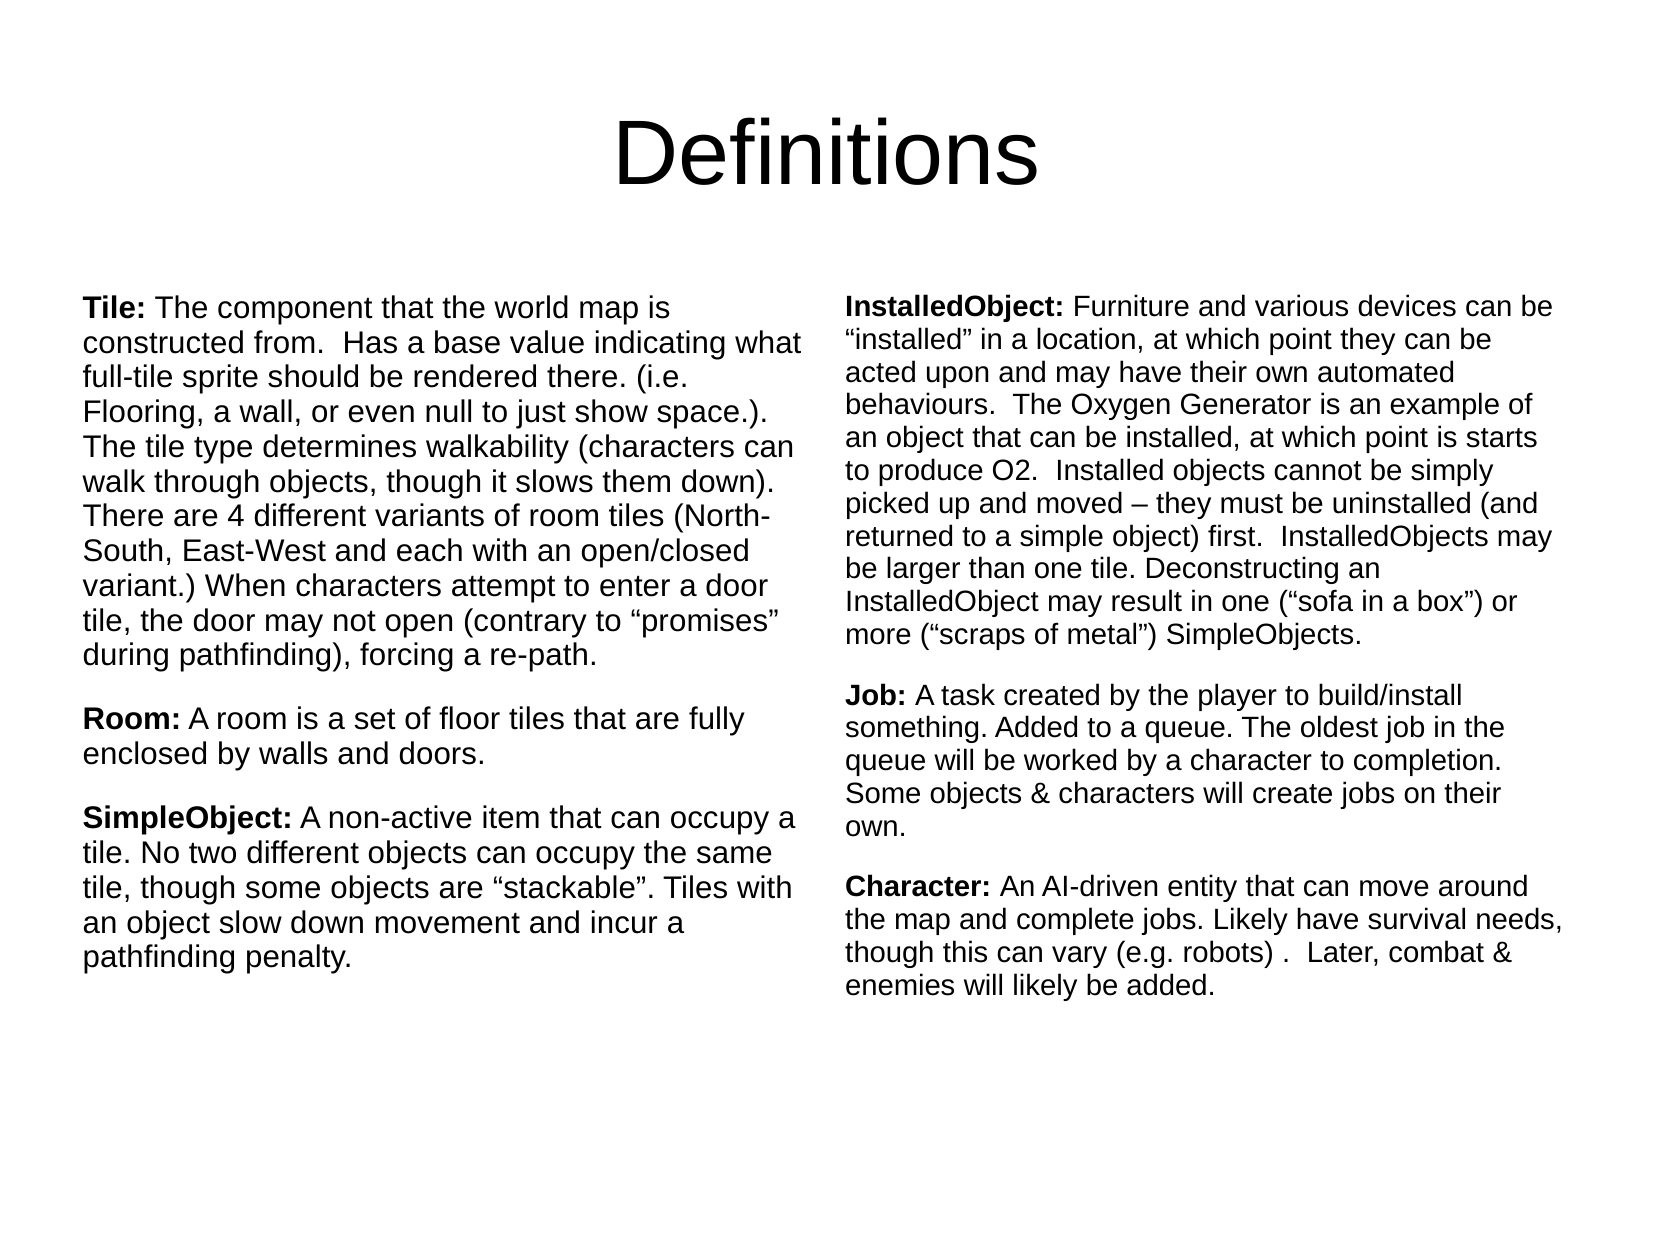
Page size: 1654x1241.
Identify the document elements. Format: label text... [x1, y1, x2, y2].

list Tile: The component that the world map is constructed from. Has a base value indicating what full-tile sprite should be rendered there. (i.e. Flooring, a wall, or even null to just show space.). The tile type determines walkability (characters can walk through objects, though it slows them down). There are 4 different variants of room tiles (North-South, East-West and each with an open/closed variant.) When characters attempt to enter a door tile, the door may not open (contrary to “promises” during pathfinding), forcing a re-path. Room: A room is a set of floor tiles that are fully enclosed by walls and doors. SimpleObject: A non-active item that can occupy a tile. No two different objects can occupy the same tile, though some objects are “stackable”. Tiles with an object slow down movement and incur a pathfinding penalty. [82, 290, 809, 1010]
list InstalledObject: Furniture and various devices can be “installed” in a location, at which point they can be acted upon and may have their own automated behaviours. The Oxygen Generator is an example of an object that can be installed, at which point is starts to produce O2. Installed objects cannot be simply picked up and moved – they must be uninstalled (and returned to a simple object) first. InstalledObjects may be larger than one tile. Deconstructing an InstalledObject may result in one (“sofa in a box”) or more (“scraps of metal”) SimpleObjects. Job: A task created by the player to build/install something. Added to a queue. The oldest job in the queue will be worked by a character to completion. Some objects & characters will create jobs on their own. Character: An AI-driven entity that can move around the map and complete jobs. Likely have survival needs, though this can vary (e.g. robots) . Later, combat & enemies will likely be added. [845, 290, 1572, 1010]
title Definitions [82, 49, 1571, 257]
